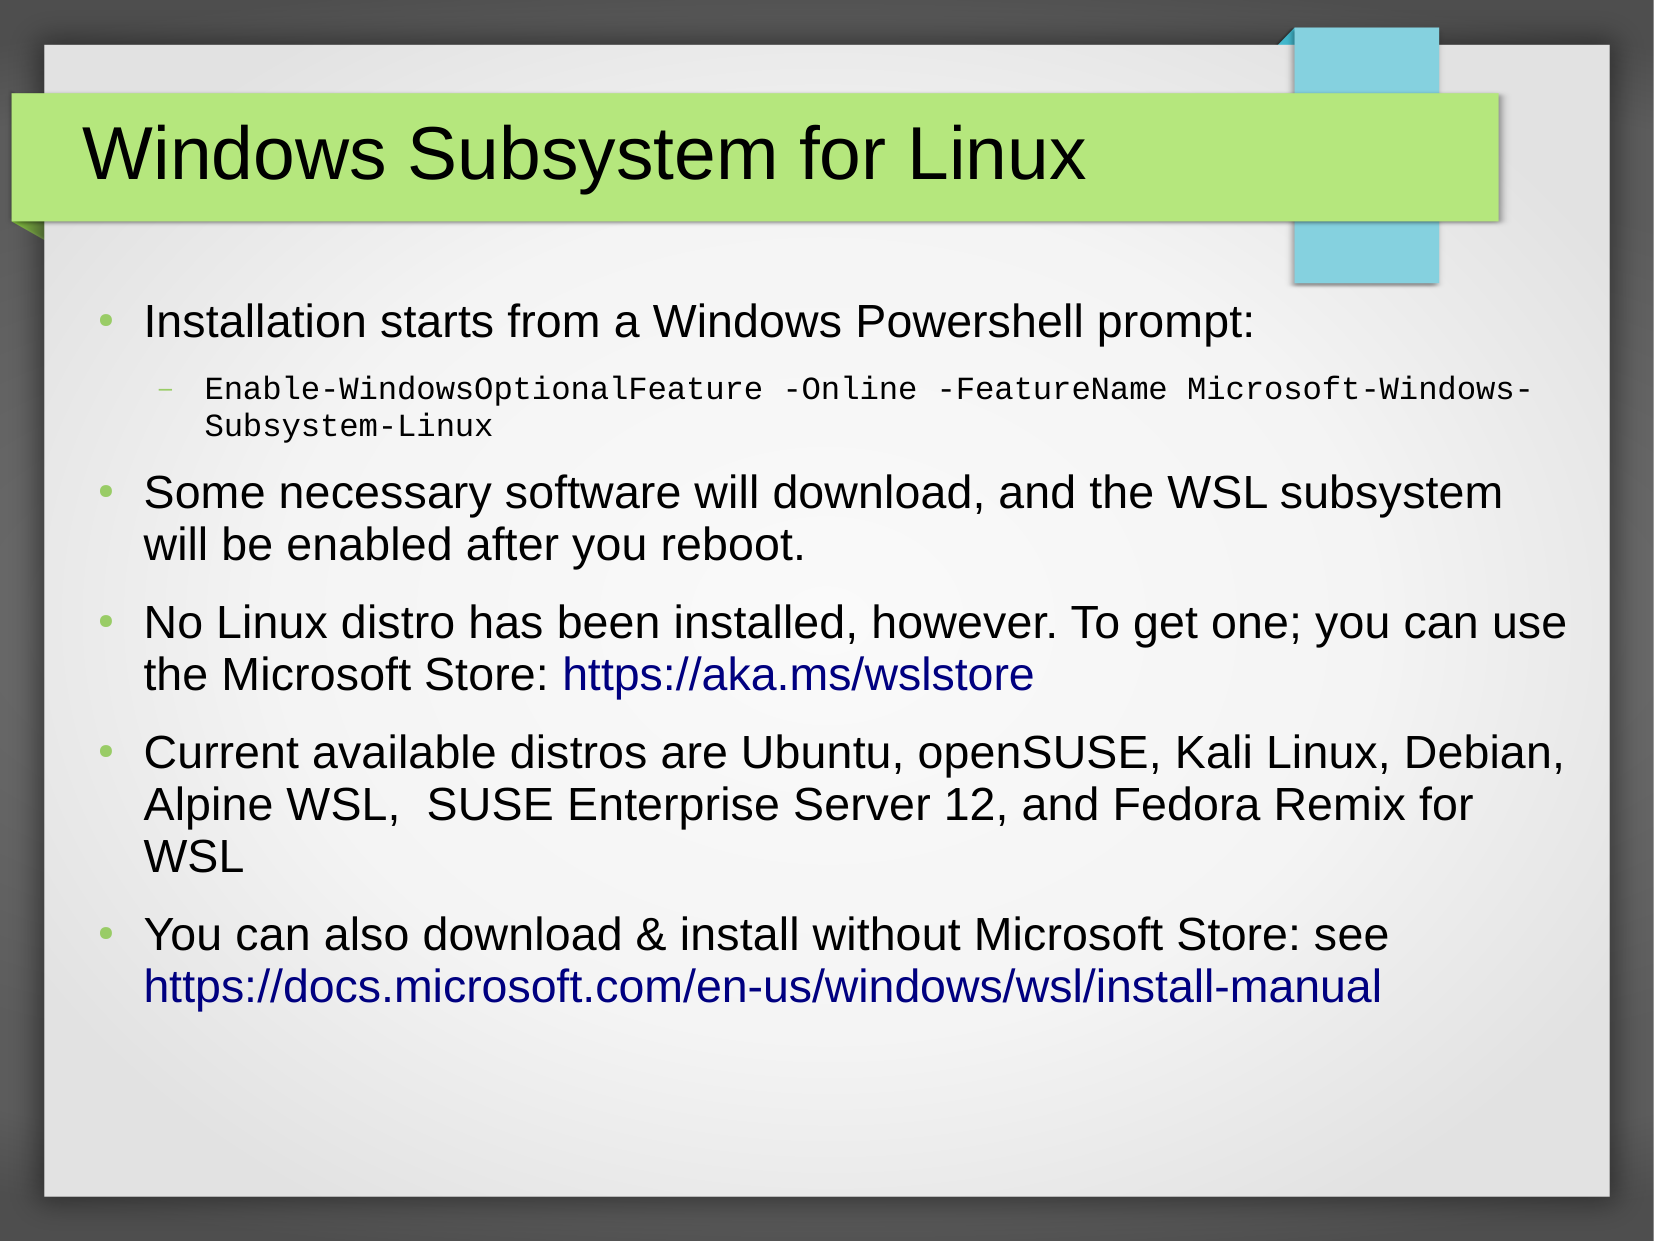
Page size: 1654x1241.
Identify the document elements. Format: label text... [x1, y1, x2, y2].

title Windows Subsystem for Linux [82, 94, 1264, 213]
picture [0, 0, 1654, 1241]
list Installation starts from a Windows Powershell prompt: Enable-WindowsOptionalFeature -Online -FeatureName Microsoft-Windows-Subsystem-Linux Some necessary software will download, and the WSL subsystem will be enabled after you reboot. No Linux distro has been installed, however. To get one; you can use the Microsoft Store: https://aka.ms/wslstore Current available distros are Ubuntu, openSUSE, Kali Linux, Debian, Alpine WSL, SUSE Enterprise Server 12, and Fedora Remix for WSL You can also download & install without Microsoft Store: see https://docs.microsoft.com/en-us/windows/wsl/install-manual [82, 295, 1571, 1015]
